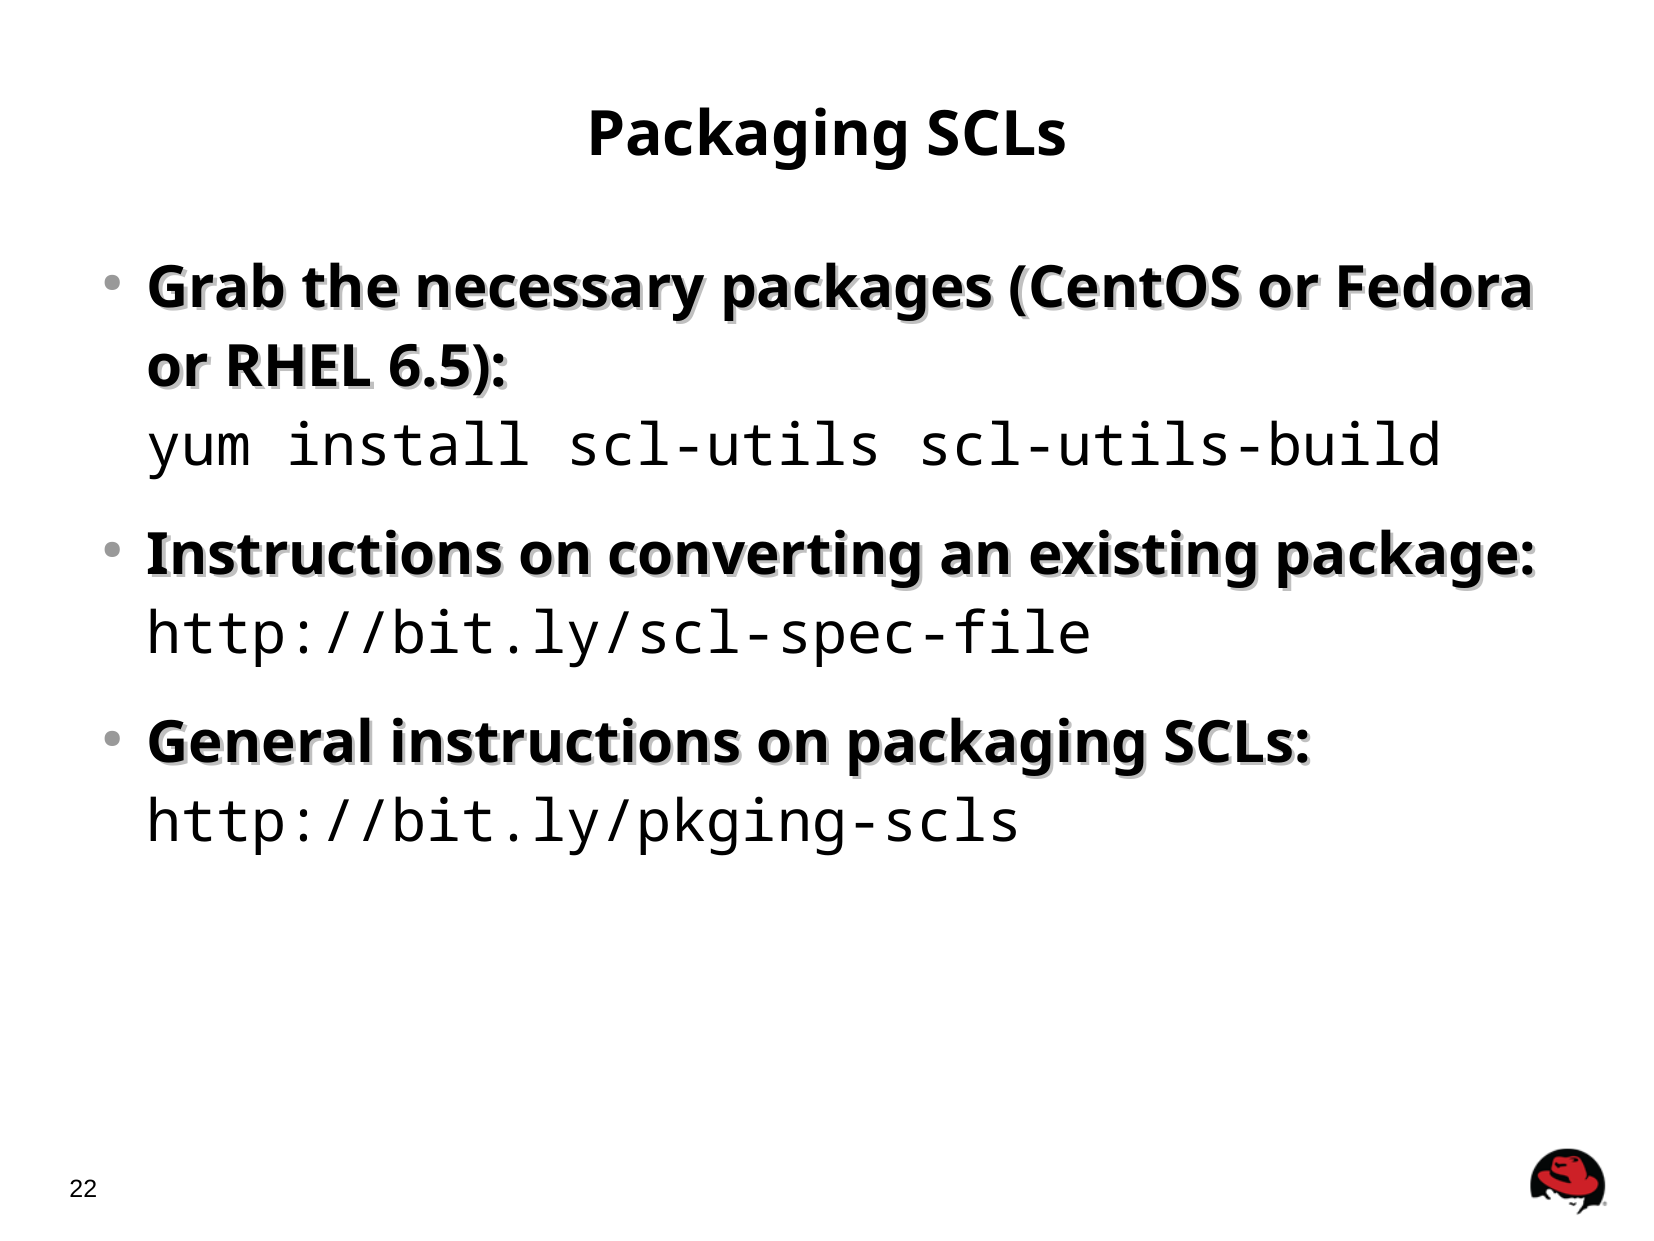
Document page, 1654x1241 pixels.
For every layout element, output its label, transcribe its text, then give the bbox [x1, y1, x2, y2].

picture [1529, 1146, 1613, 1224]
list Grab the necessary packages (CentOS or Fedora or RHEL 6.5): yum install scl-utils scl-utils-build Instructions on converting an existing package: http://bit.ly/scl-spec-file General instructions on packaging SCLs: http://bit.ly/pkging-scls [86, 244, 1576, 1039]
title Packaging SCLs [82, 37, 1571, 226]
